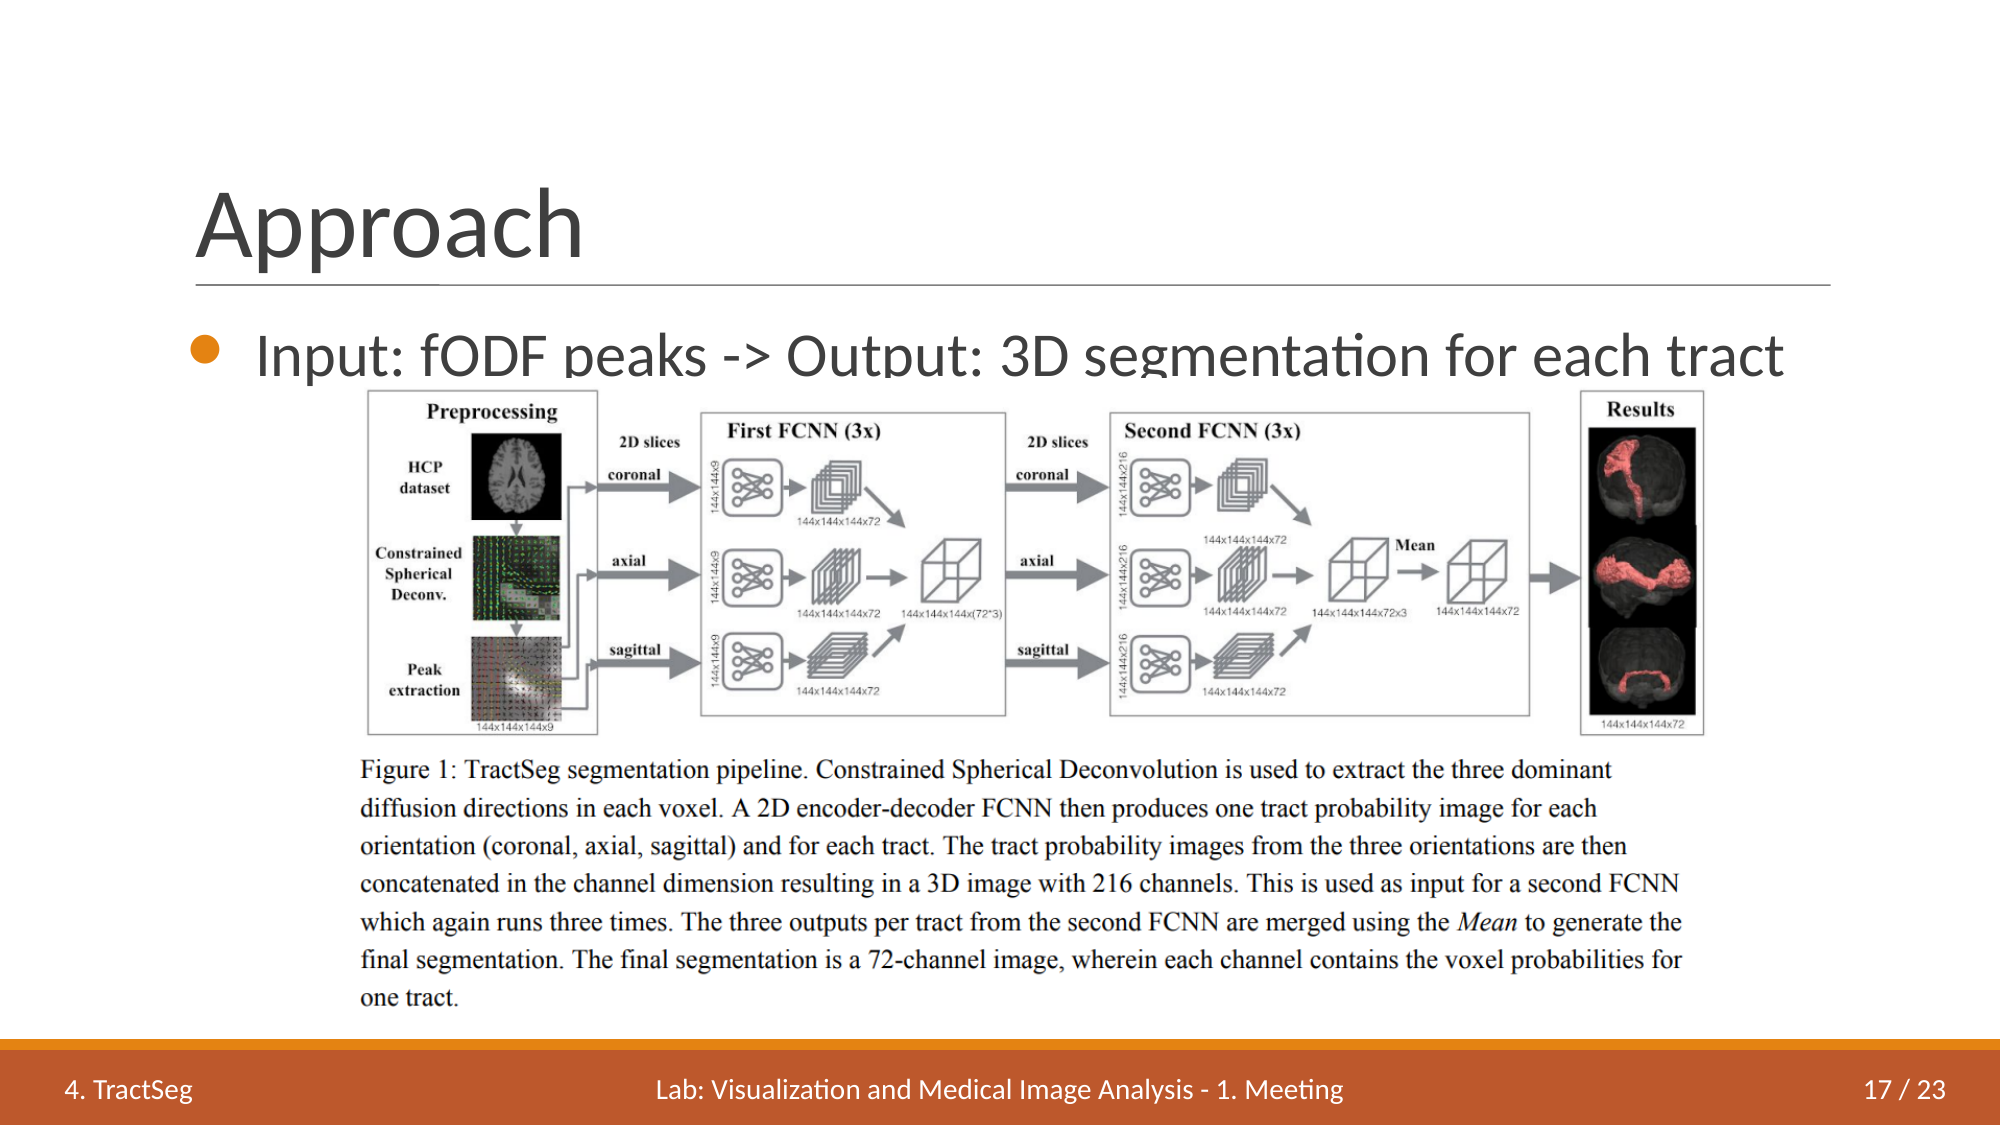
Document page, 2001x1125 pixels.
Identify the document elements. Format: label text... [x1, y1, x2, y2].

title Approach [180, 47, 1830, 285]
picture [355, 378, 1724, 1013]
slide_number 4. TractSeg [49, 753, 356, 1125]
slide_number 1 / 23 [1741, 753, 1962, 1125]
slide_number Lab: Visualization and Medical Image Analysis - 1. Meeting [552, 1013, 1448, 1125]
list Input: fODF peaks -> Output: 3D segmentation for each tract [180, 302, 1830, 941]
